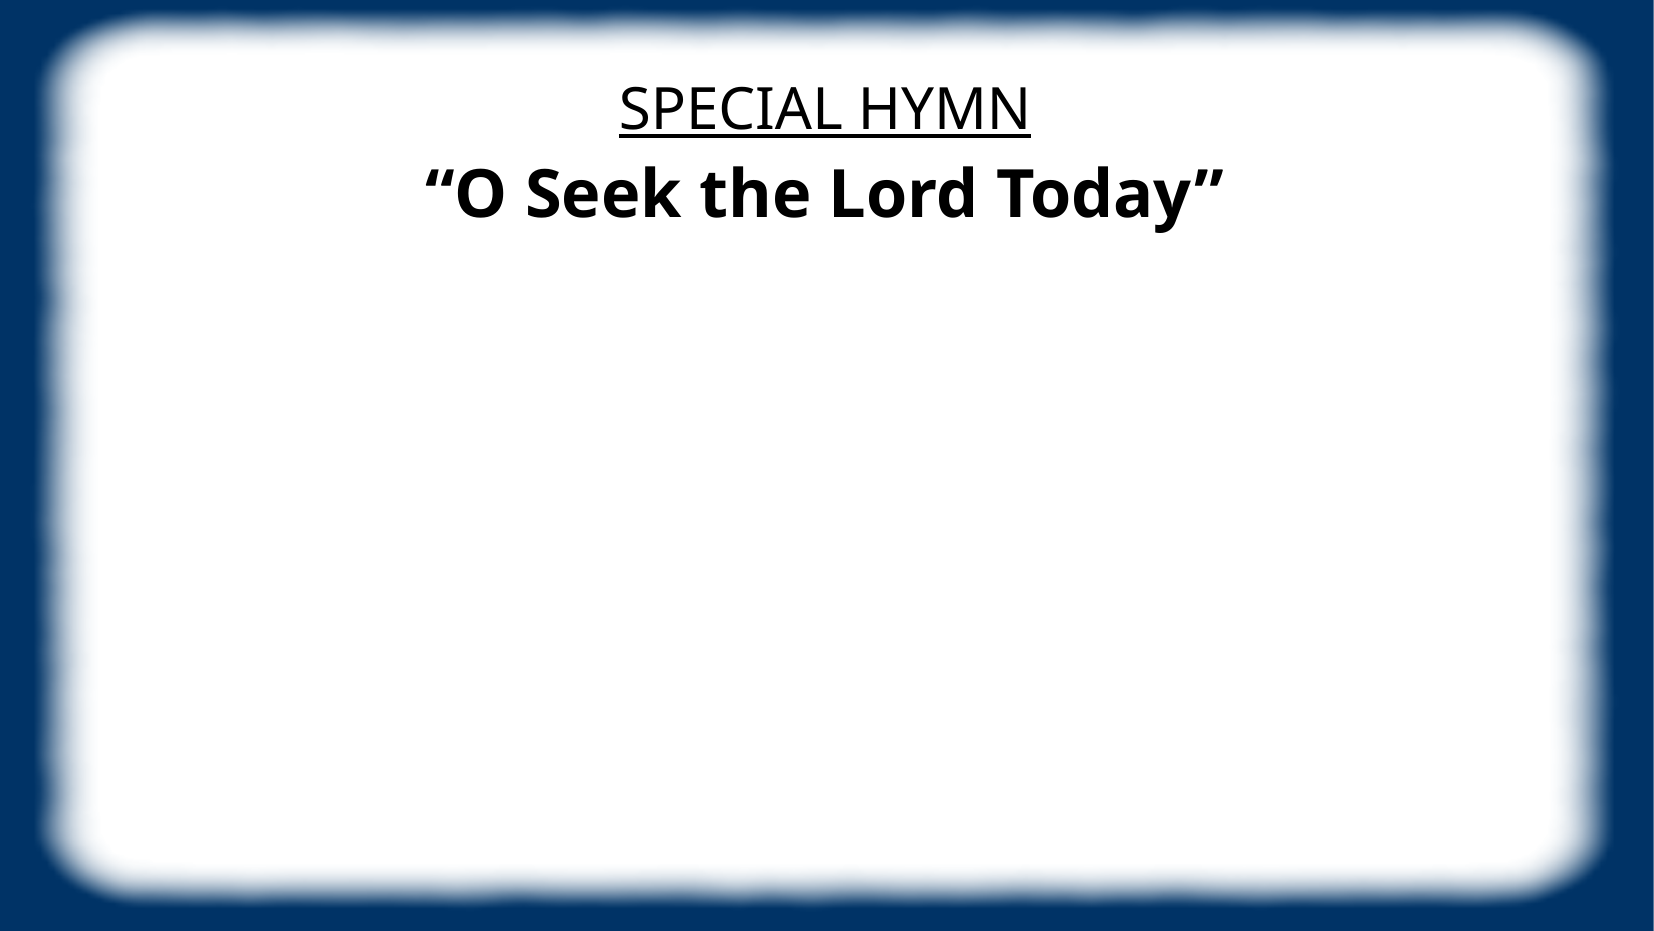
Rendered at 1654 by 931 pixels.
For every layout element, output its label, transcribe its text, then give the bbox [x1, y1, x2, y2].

text_box SPECIAL HYMN “O Seek the Lord Today” [105, 60, 1546, 241]
picture [0, 0, 1654, 931]
